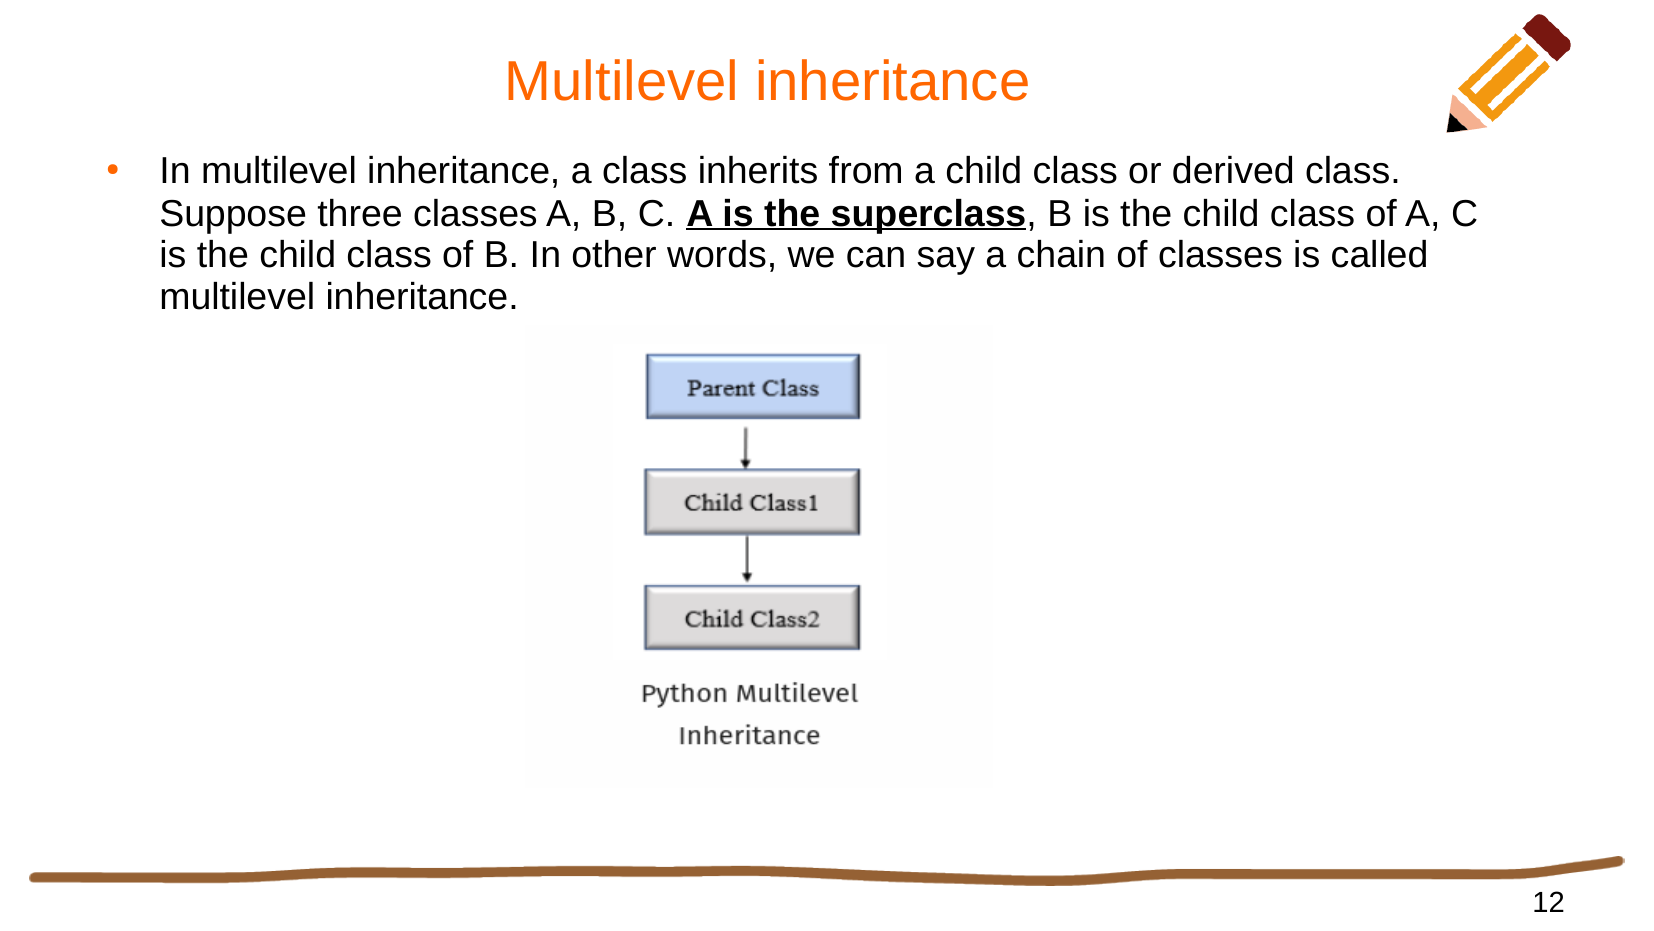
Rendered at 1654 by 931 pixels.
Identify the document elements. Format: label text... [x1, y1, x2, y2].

title Multilevel inheritance [88, 29, 1447, 133]
picture [525, 325, 993, 788]
picture [1446, 14, 1571, 133]
list In multilevel inheritance, a class inherits from a child class or derived class. Suppose three classes A, B, C. A is the superclass, B is the child class of A, C is the child class of B. In other words, we can say a chain of classes is called multilevel inheritance. [88, 150, 1501, 857]
picture [29, 856, 1625, 886]
